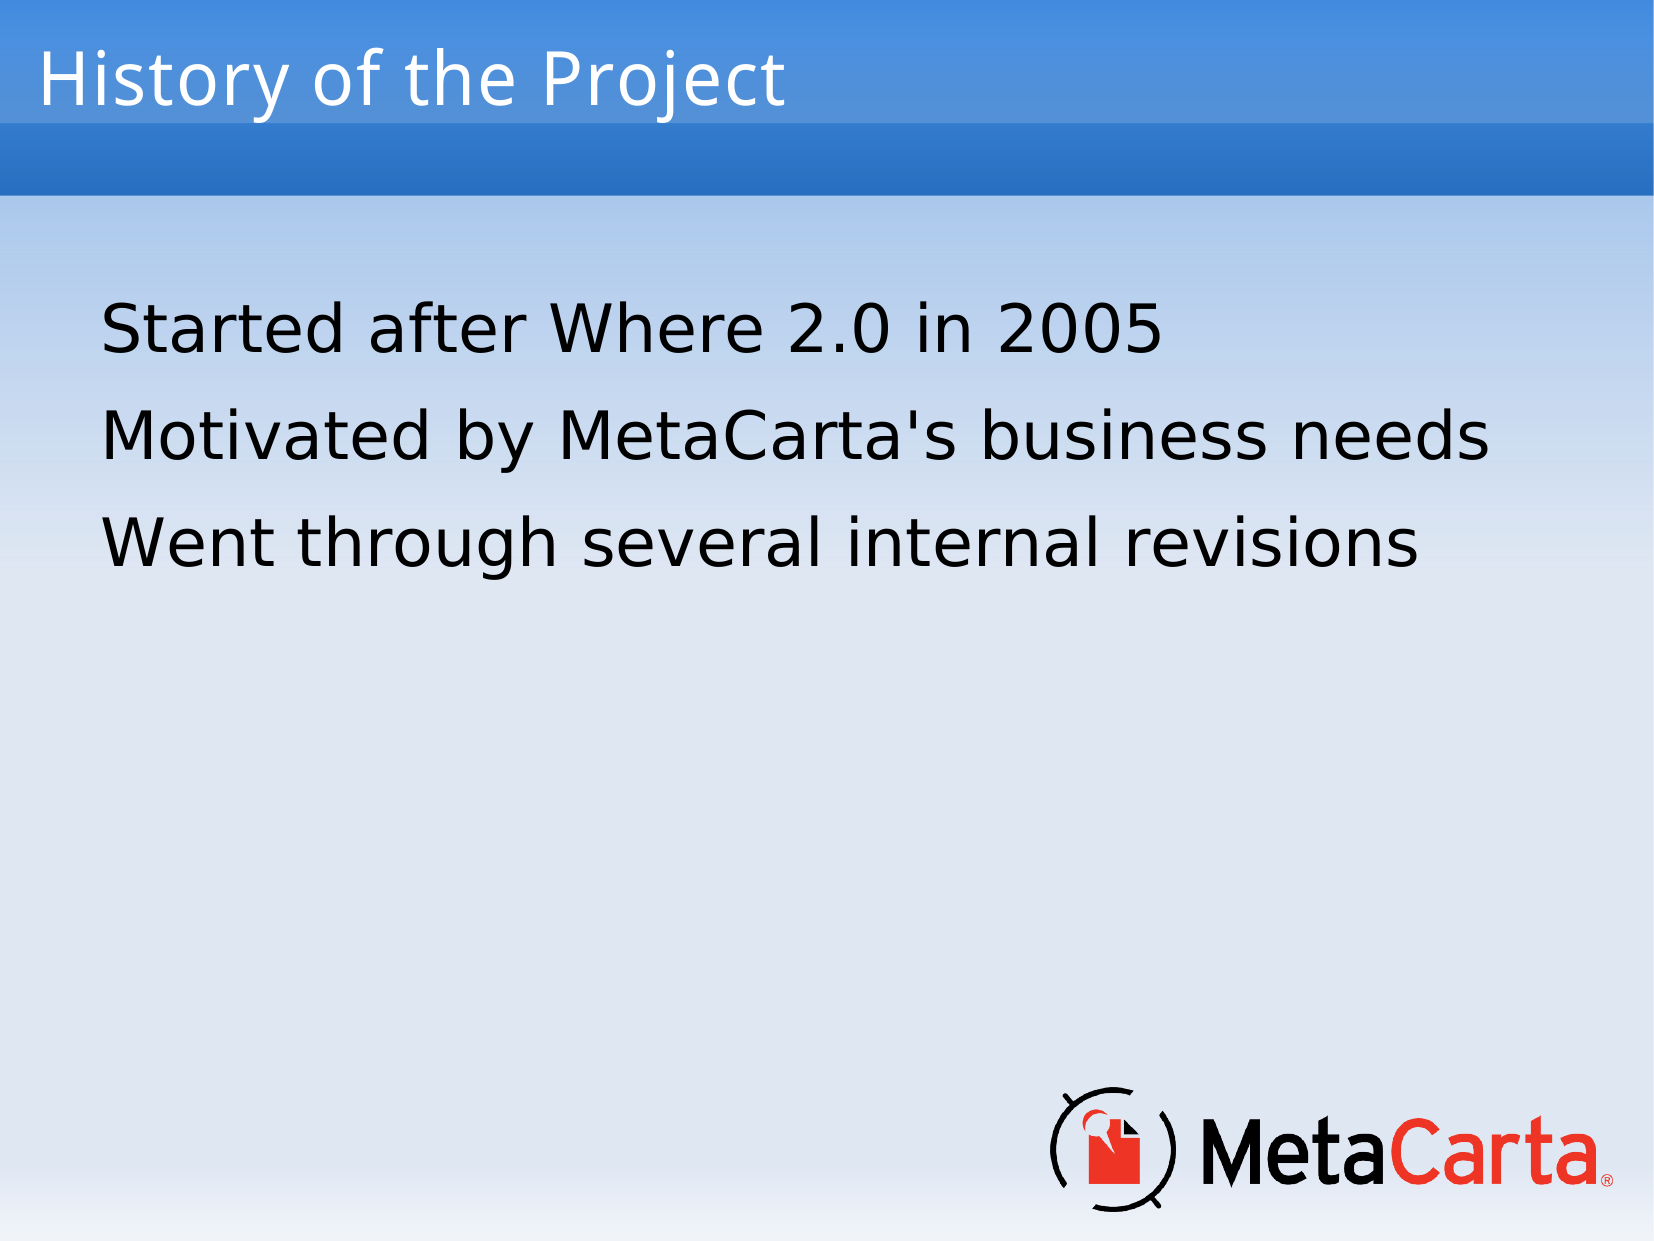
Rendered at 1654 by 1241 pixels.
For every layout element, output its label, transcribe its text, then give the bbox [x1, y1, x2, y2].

picture [0, 0, 1654, 1241]
title History of the Project [37, 2, 1463, 151]
list Started after Where 2.0 in 2005 Motivated by MetaCarta's business needs Went through several internal revisions [82, 290, 1571, 1109]
